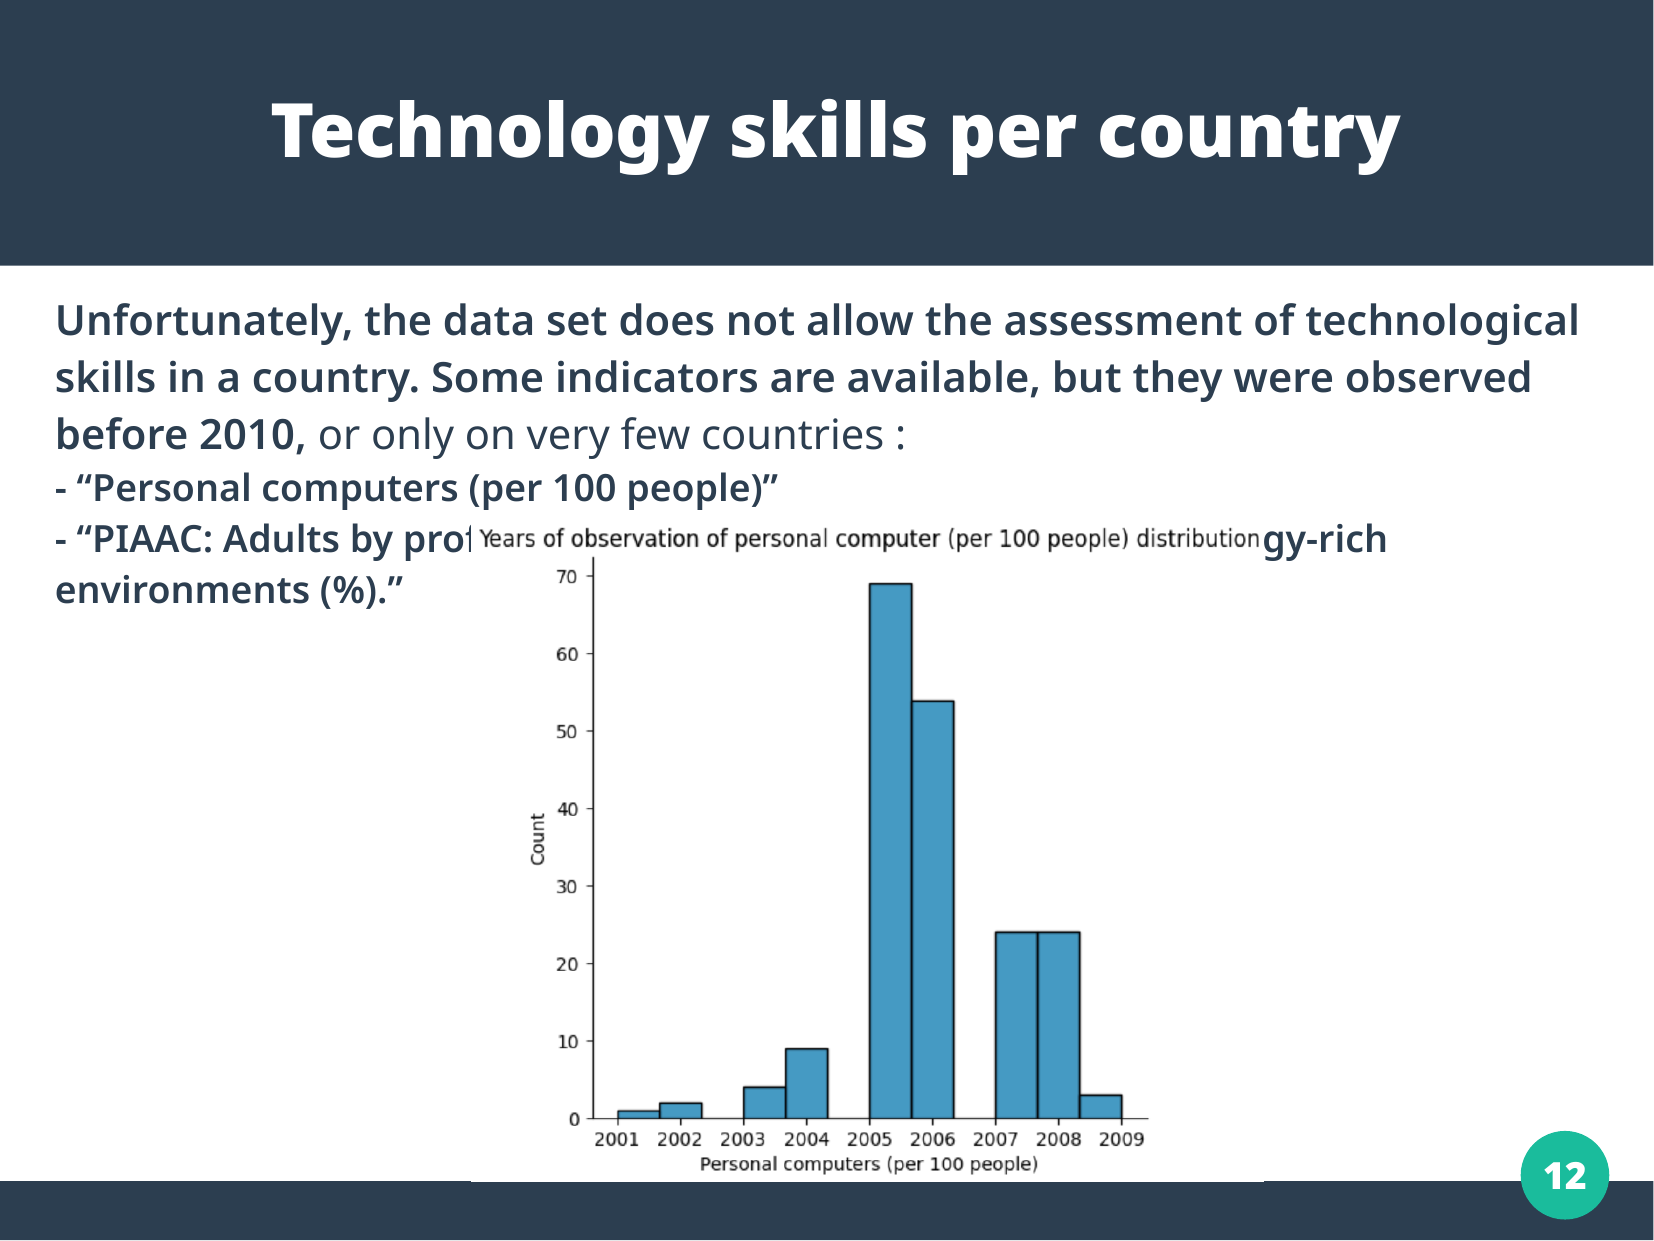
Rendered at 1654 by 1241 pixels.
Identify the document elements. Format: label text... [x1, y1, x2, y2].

picture [471, 519, 1264, 1182]
title Technology skills per country [59, 49, 1595, 207]
text_box Unfortunately, the data set does not allow the assessment of technological skills in a country. Some indicators are available, but they were observed before 2010, or only on very few countries : - “Personal computers (per 100 people)” - “PIAAC: Adults by proficiency level in problem solving in technology-rich environments (%).” [40, 283, 1642, 817]
